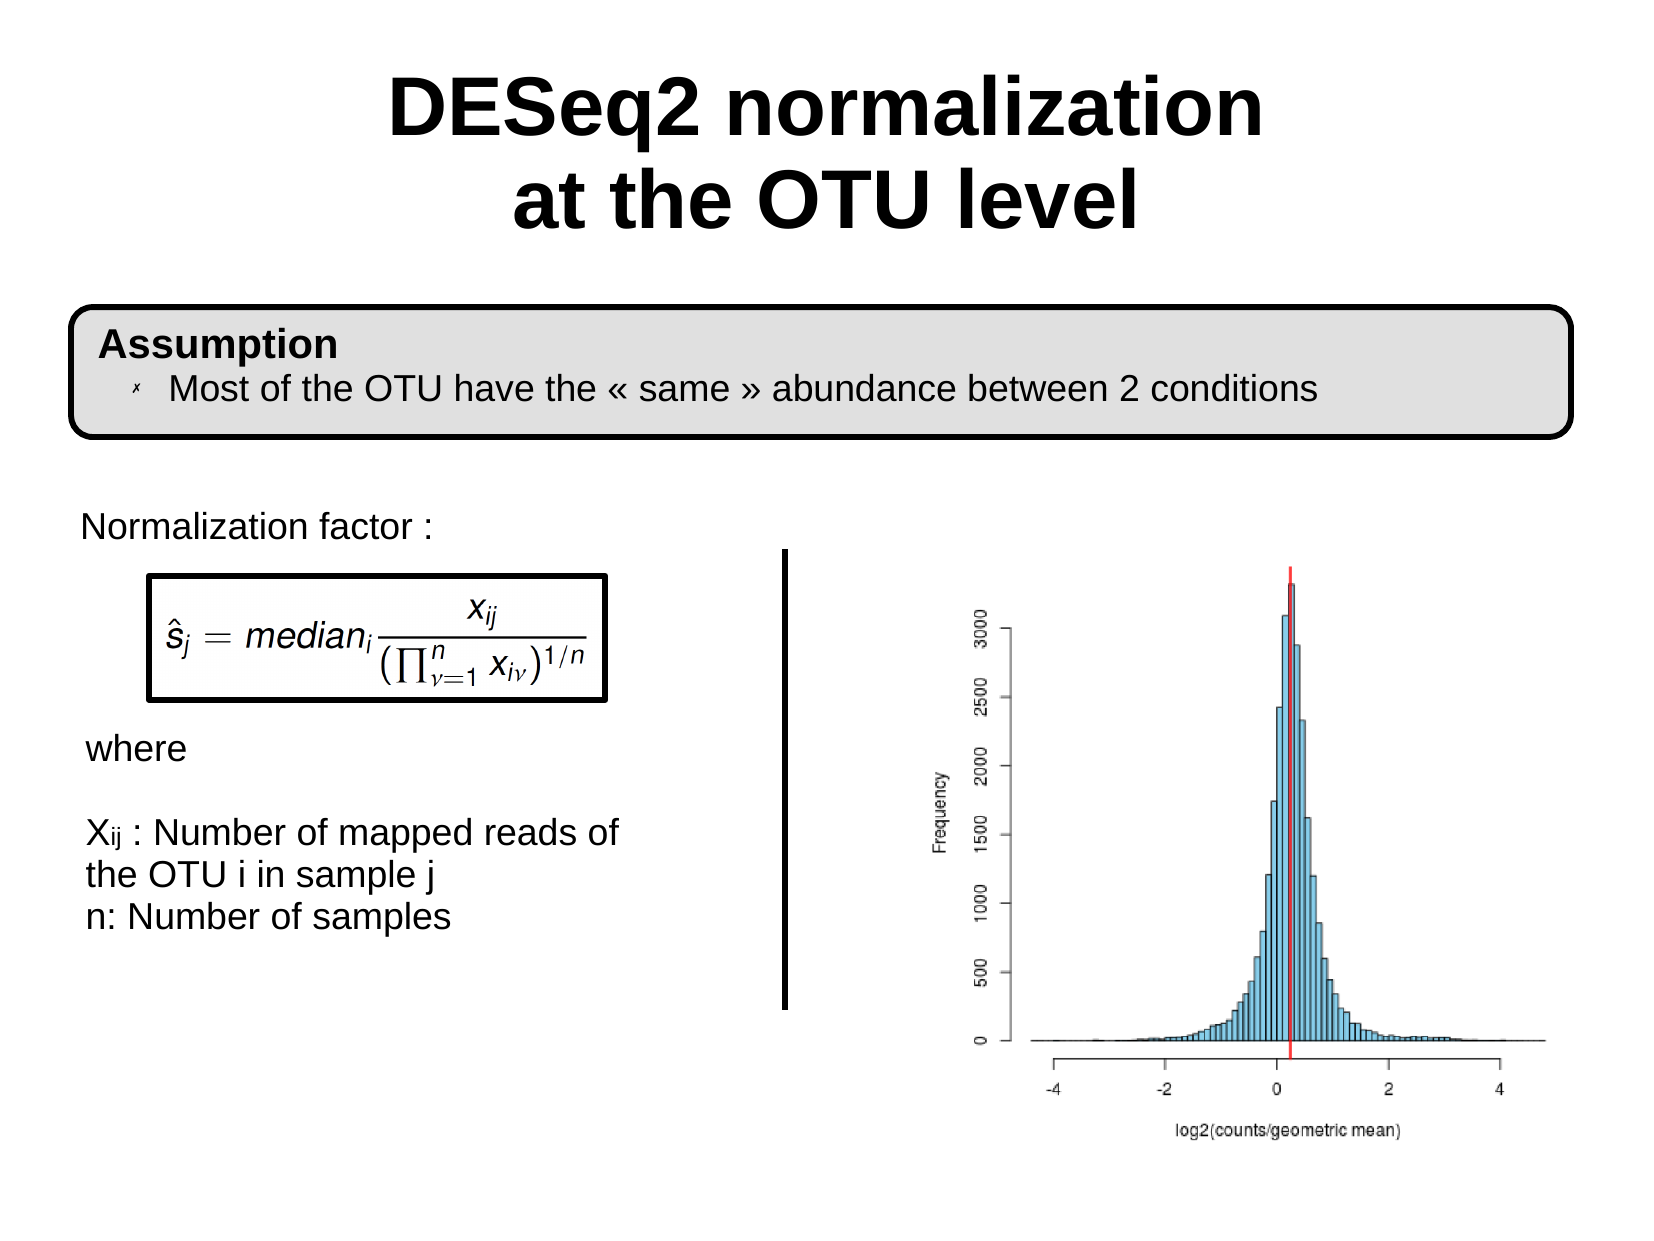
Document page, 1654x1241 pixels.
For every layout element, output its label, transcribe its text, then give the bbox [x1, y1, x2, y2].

picture [912, 555, 1560, 1146]
text_box DESeq2 normalization at the OTU level [0, 52, 1654, 254]
text_box Normalization factor : [65, 498, 449, 556]
text_box Assumption Most of the OTU have the « same » abundance between 2 conditions [82, 313, 1571, 426]
text_box where Xij : Number of mapped reads of the OTU i in sample j n: Number of samples [70, 720, 650, 993]
picture [151, 578, 603, 697]
text_box [70, 307, 1569, 438]
